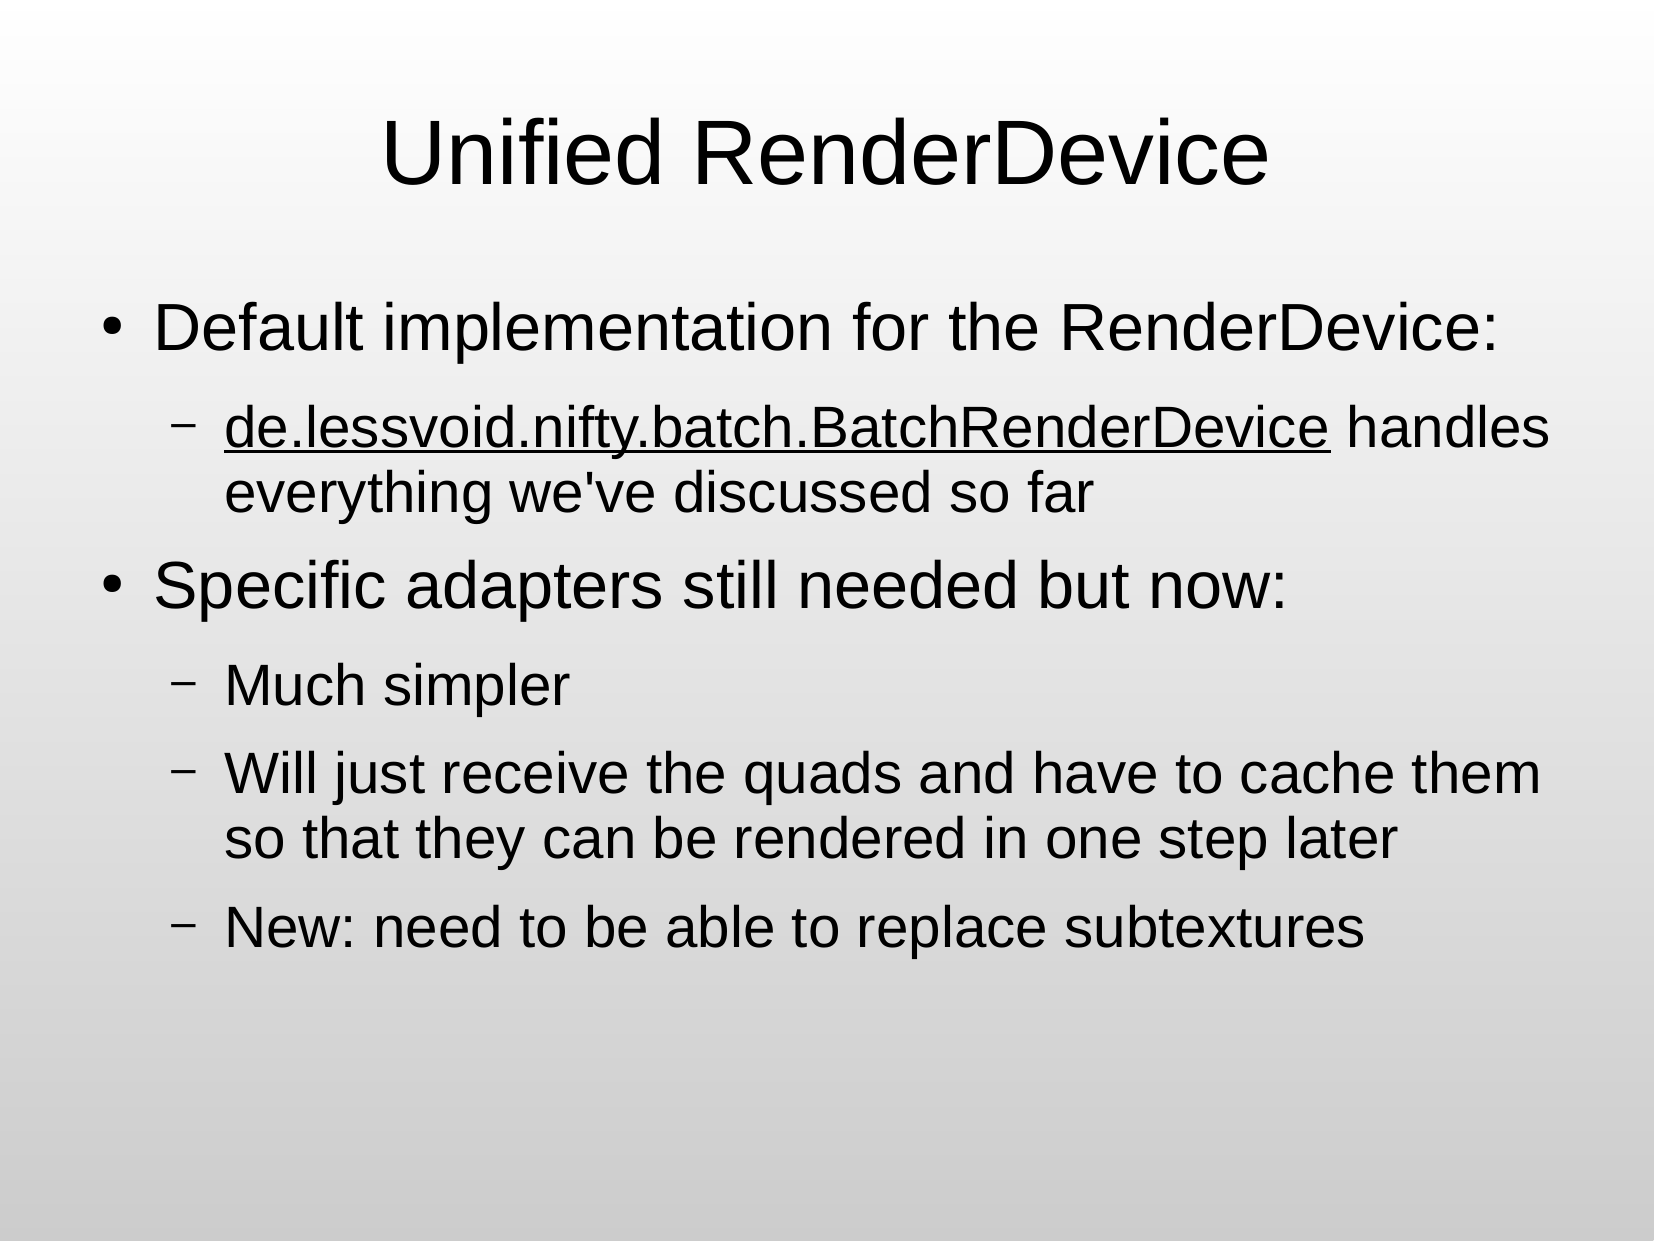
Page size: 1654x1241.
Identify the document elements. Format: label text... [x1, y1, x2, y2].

title Unified RenderDevice [82, 49, 1571, 257]
list Default implementation for the RenderDevice: de.lessvoid.nifty.batch.BatchRenderDevice handles everything we've discussed so far Specific adapters still needed but now: Much simpler Will just receive the quads and have to cache them so that they can be rendered in one step later New: need to be able to replace subtextures [82, 290, 1571, 1109]
